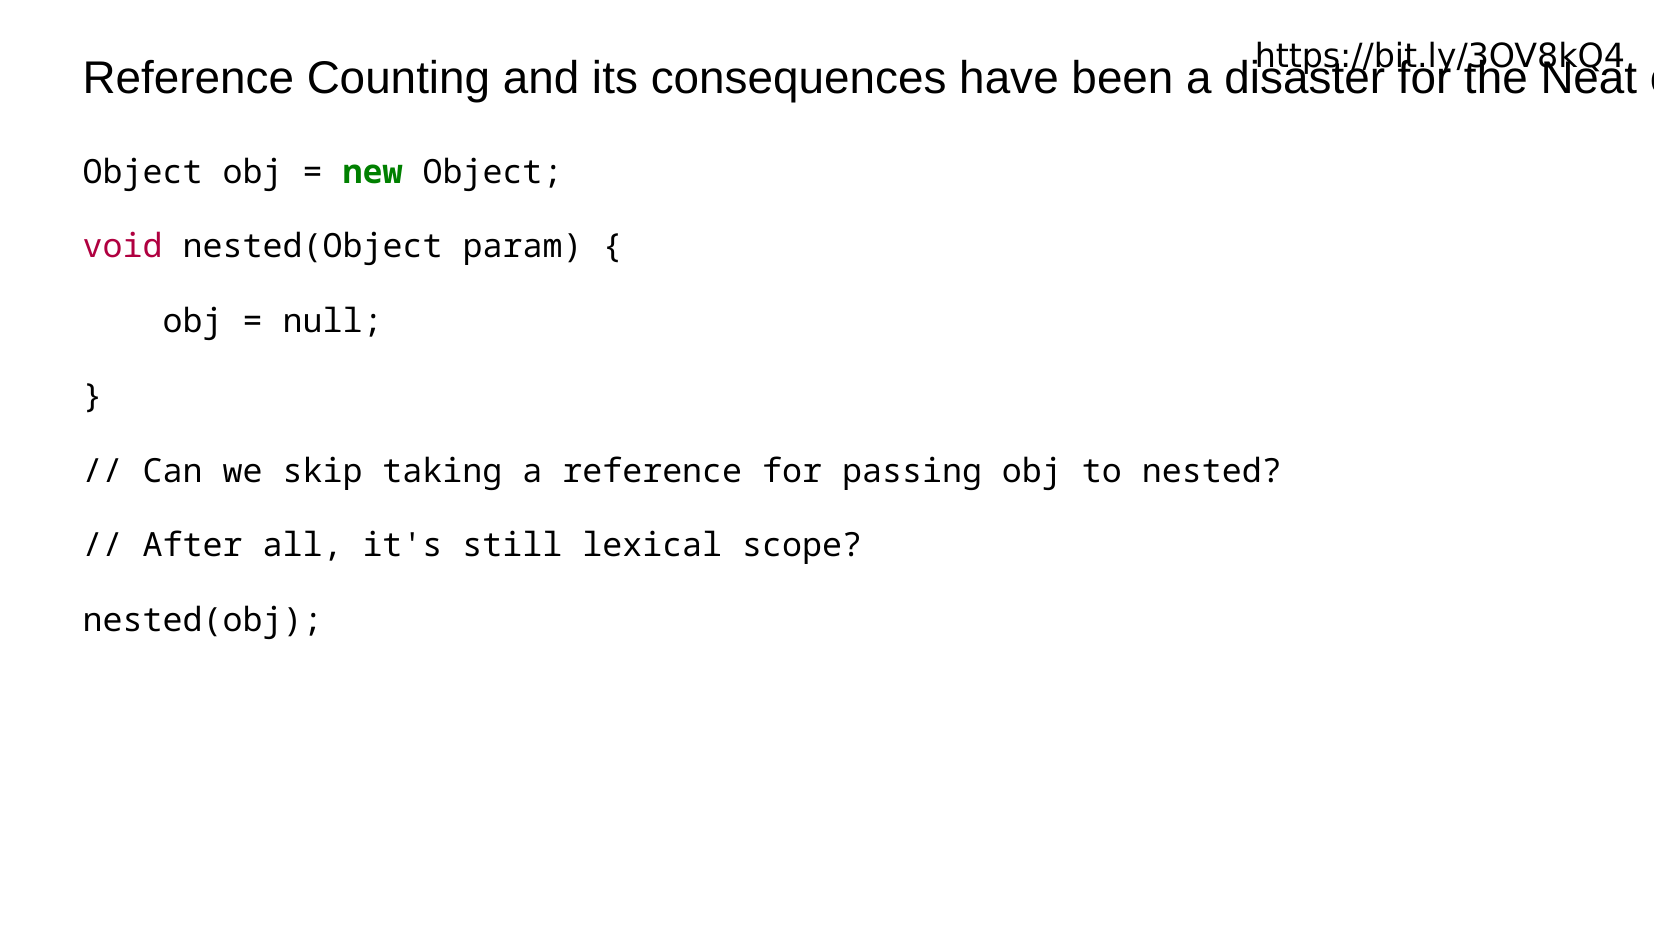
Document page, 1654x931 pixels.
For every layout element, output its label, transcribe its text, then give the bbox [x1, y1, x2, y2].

title Reference Counting and its consequences have been a disaster for the Neat c [82, 37, 1654, 119]
list Object obj = new Object; void nested(Object param) { obj = null; } // Can we skip taking a reference for passing obj to nested? // After all, it's still lexical scope? nested(obj); [82, 147, 1571, 758]
